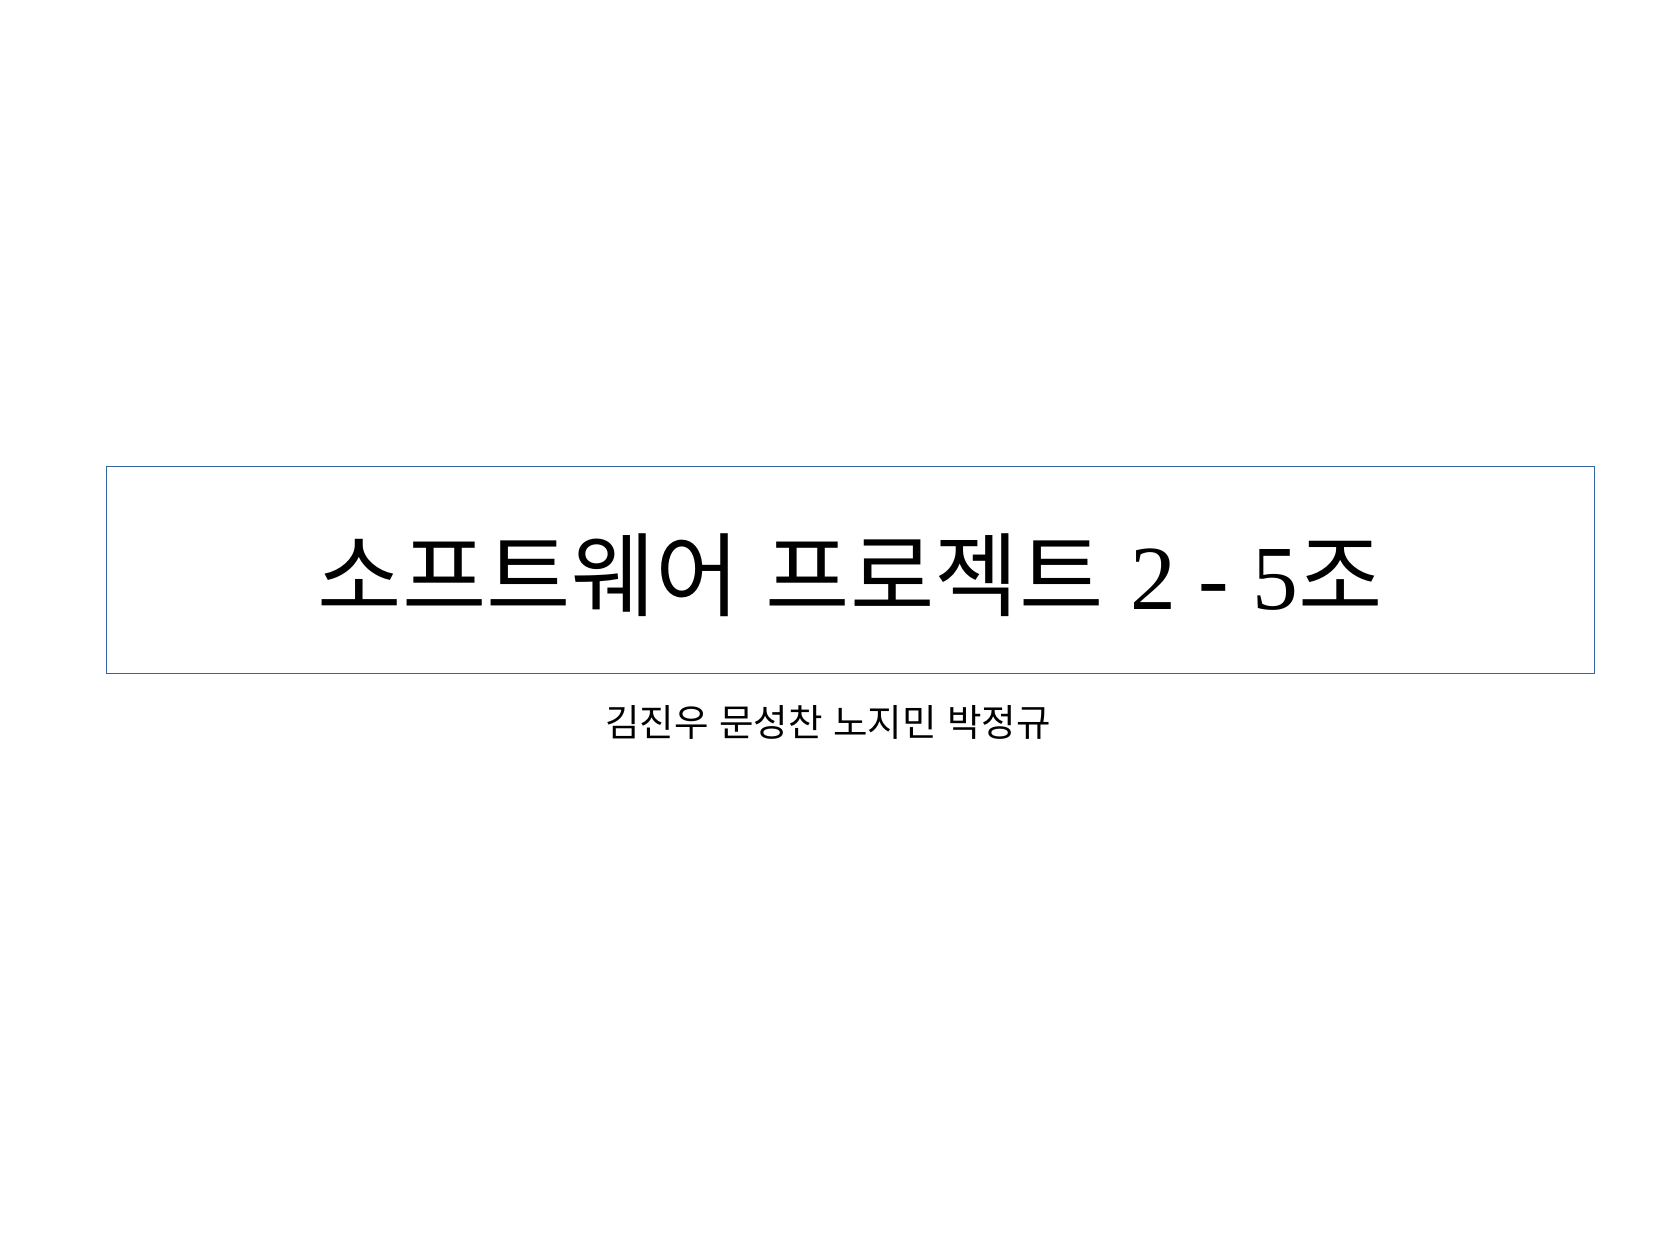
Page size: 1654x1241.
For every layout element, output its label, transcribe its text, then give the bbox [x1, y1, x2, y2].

title 소프트웨어 프로젝트 2 - 5조 [106, 466, 1595, 674]
text_box 김진우 문성찬 노지민 박정규 [590, 685, 1217, 863]
